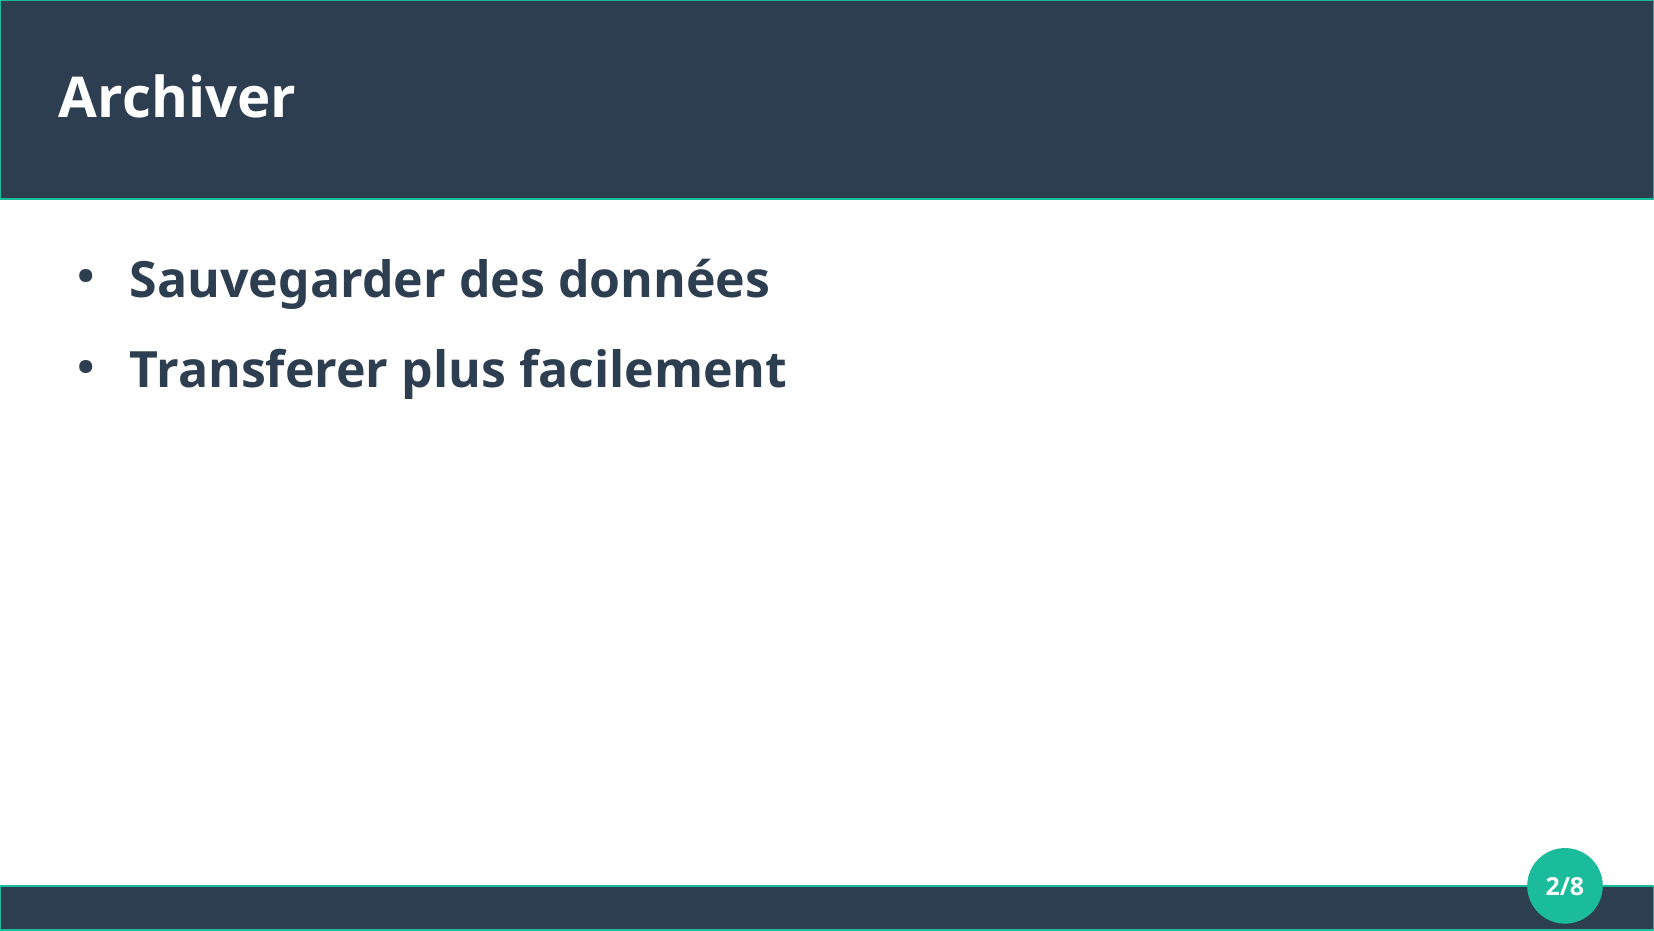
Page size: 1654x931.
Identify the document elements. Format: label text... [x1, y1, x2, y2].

list Sauvegarder des données Transferer plus facilement [59, 243, 1595, 864]
title Archiver [59, 37, 1595, 155]
